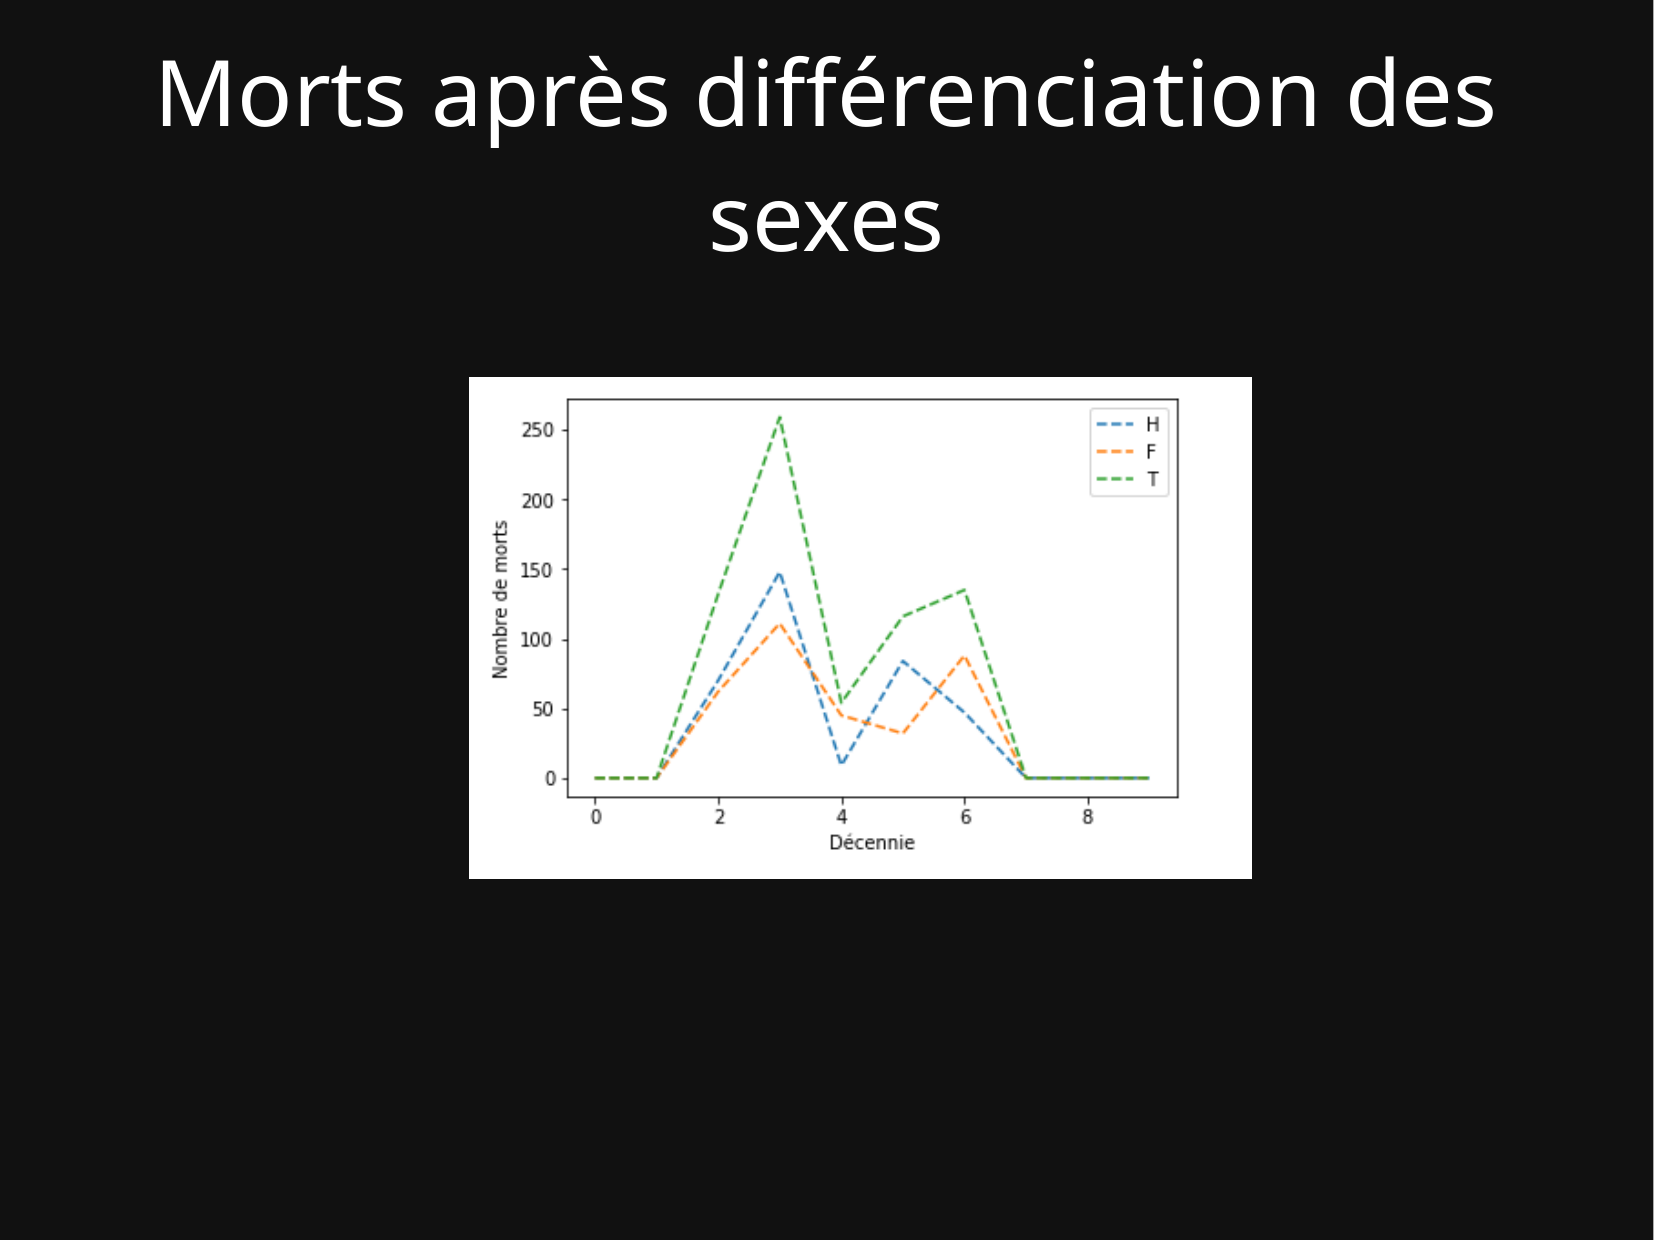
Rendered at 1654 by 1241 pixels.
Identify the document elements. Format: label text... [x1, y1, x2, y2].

picture [469, 377, 1252, 879]
title Morts après différenciation des sexes [82, 49, 1571, 257]
